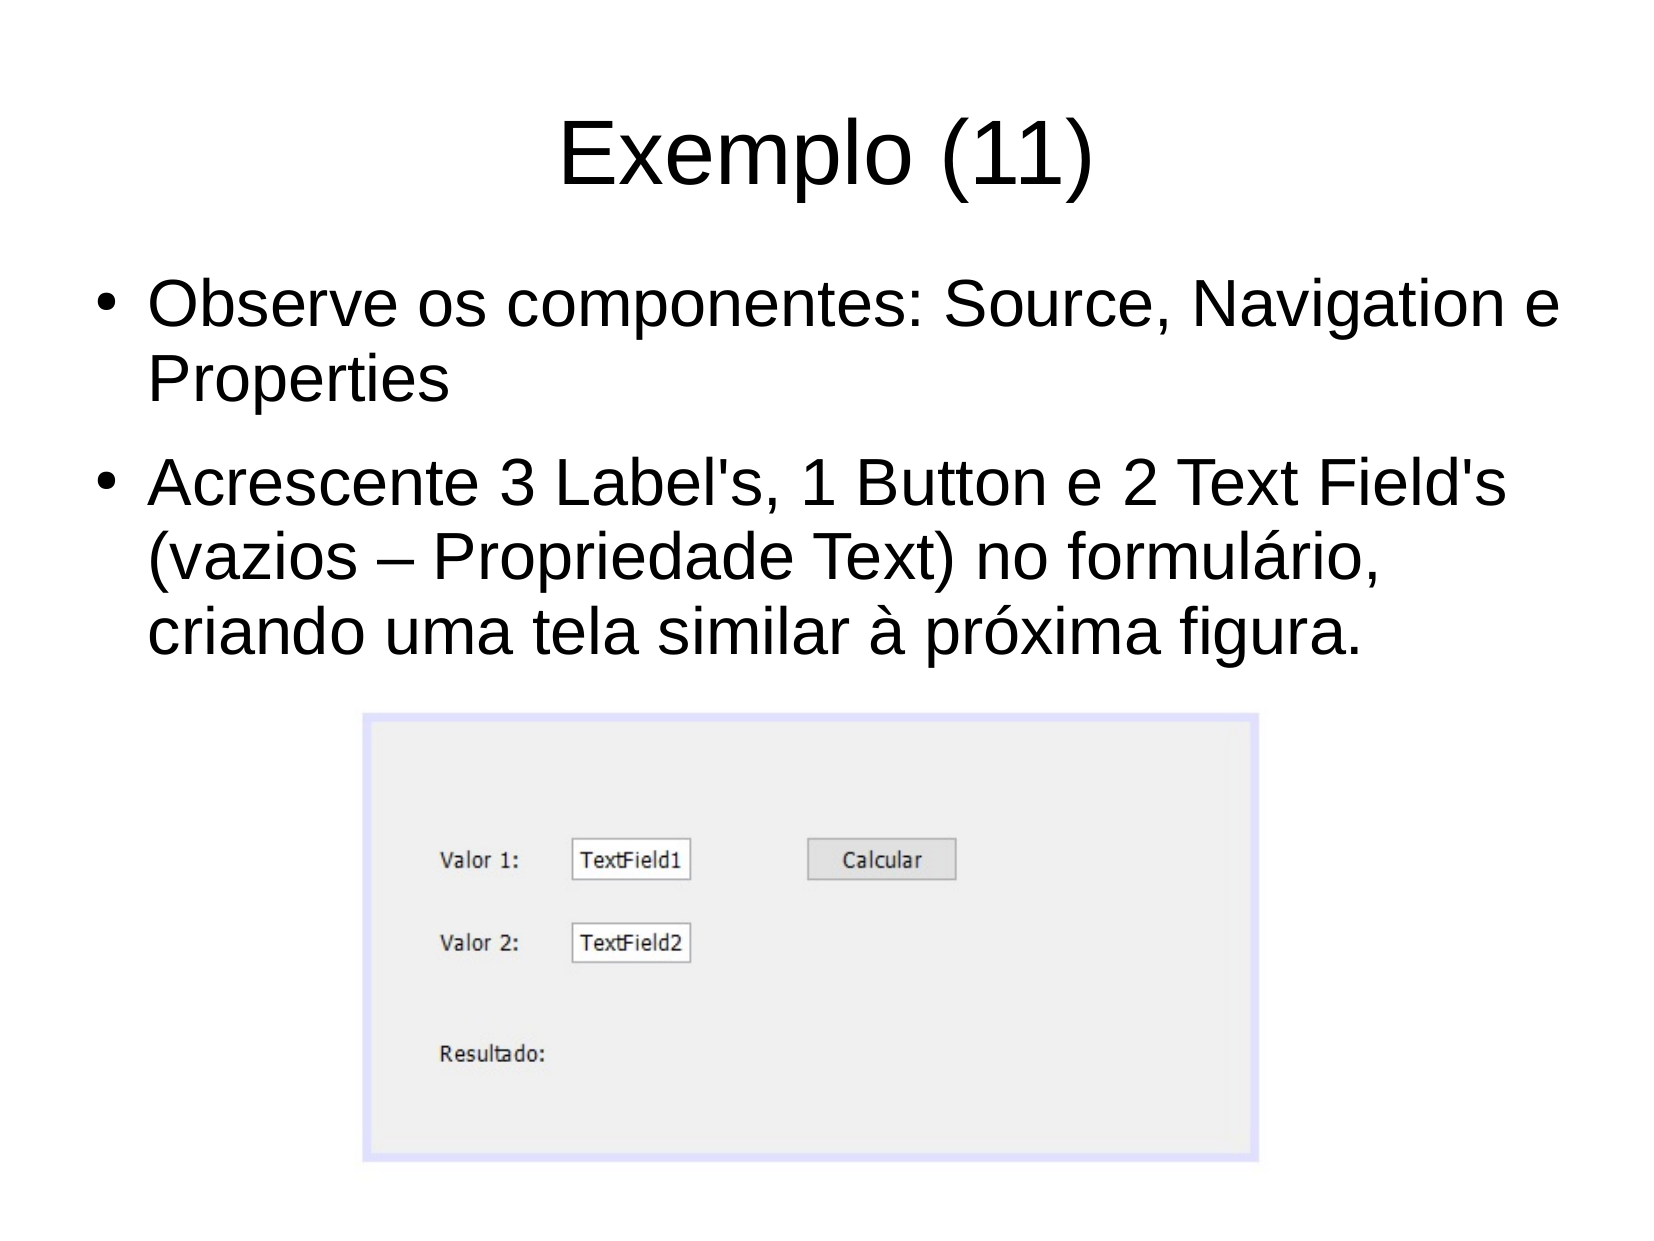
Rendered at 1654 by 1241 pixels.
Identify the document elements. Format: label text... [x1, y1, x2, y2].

list Observe os componentes: Source, Navigation e Properties Acrescente 3 Label's, 1 Button e 2 Text Field's (vazios – Propriedade Text) no formulário, criando uma tela similar à próxima figura. [76, 265, 1565, 670]
title Exemplo (11) [82, 49, 1571, 257]
picture [354, 708, 1270, 1180]
